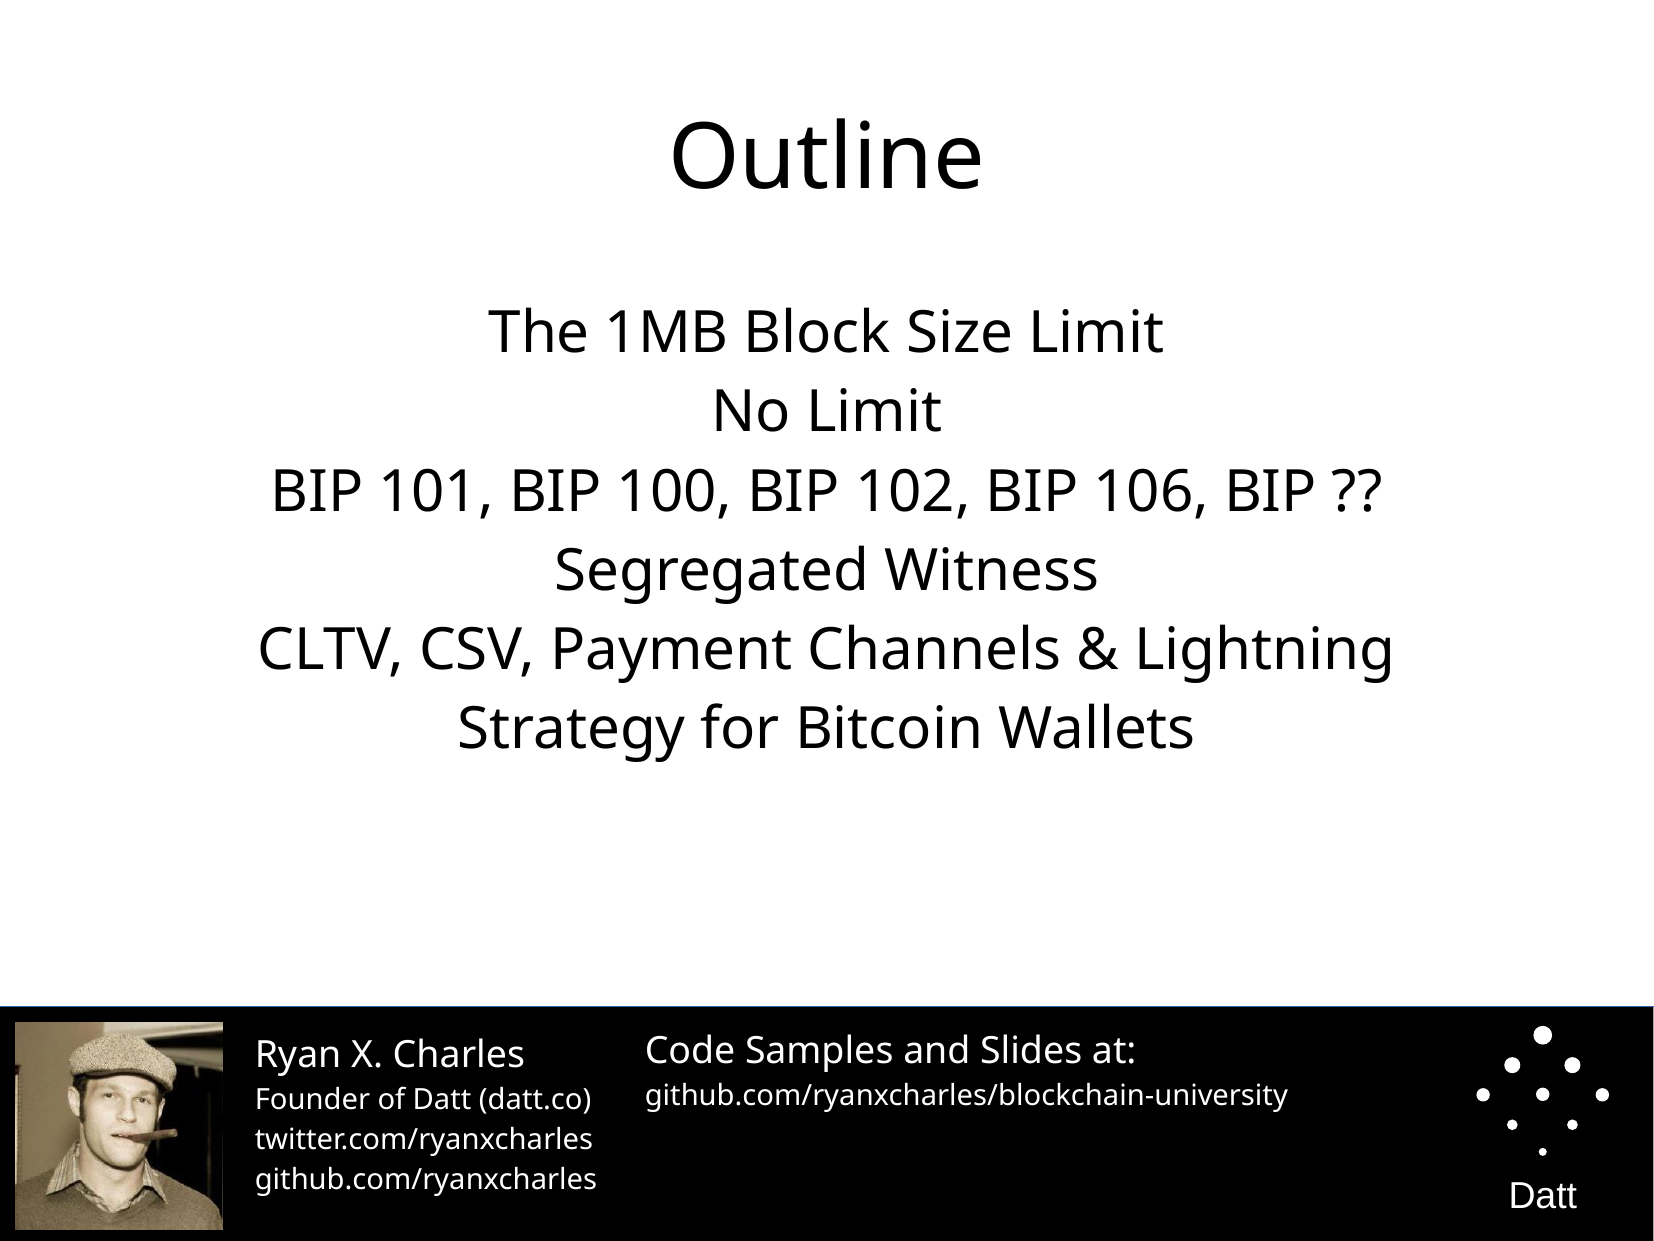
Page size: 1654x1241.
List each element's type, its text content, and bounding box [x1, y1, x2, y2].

picture [1475, 1023, 1611, 1159]
text_box [0, 1006, 1654, 1241]
subtitle The 1MB Block Size Limit No Limit BIP 101, BIP 100, BIP 102, BIP 106, BIP ?? Segregated Witness CLTV, CSV, Payment Channels & Lightning Strategy for Bitcoin Wallets [82, 290, 1571, 1006]
text_box Ryan X. Charles Founder of Datt (datt.co) twitter.com/ryanxcharles github.com/ryanxcharles [240, 1020, 976, 1241]
title Outline [82, 49, 1571, 257]
picture [15, 1022, 223, 1231]
text_box Code Samples and Slides at: github.com/ryanxcharles/blockchain-university [630, 1015, 1403, 1156]
text_box Datt [1452, 1167, 1633, 1241]
